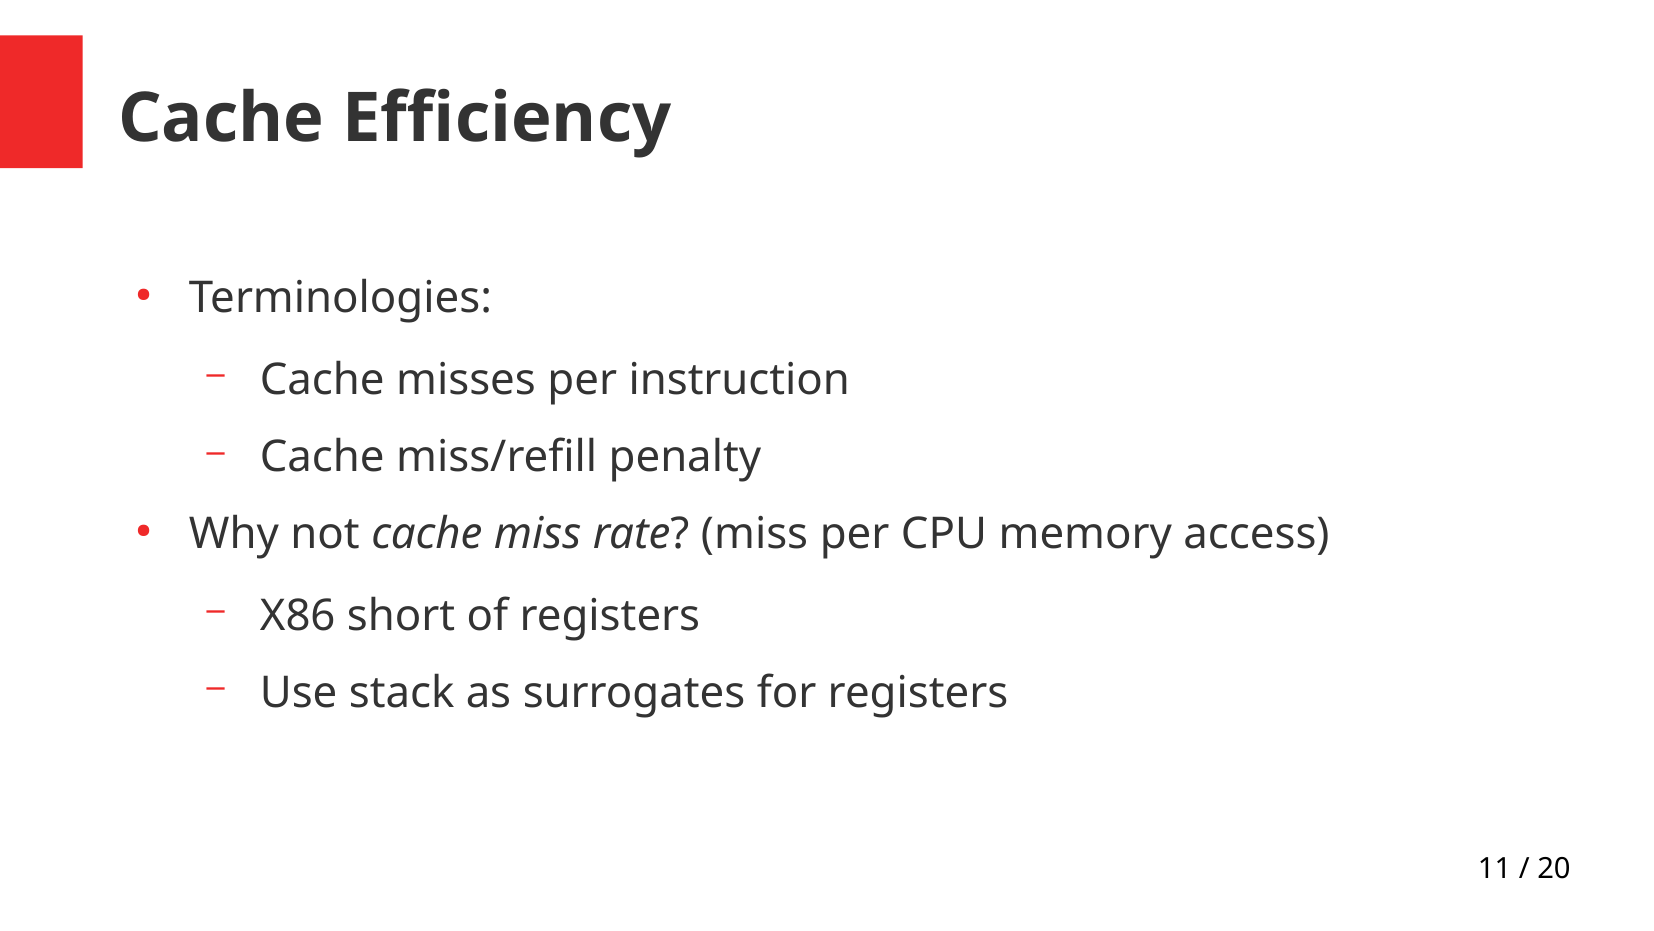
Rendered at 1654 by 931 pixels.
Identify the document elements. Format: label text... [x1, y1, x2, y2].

list Terminologies: Cache misses per instruction Cache miss/refill penalty Why not cache miss rate? (miss per CPU memory access) X86 short of registers Use stack as surrogates for registers [118, 265, 1536, 806]
title Cache Efficiency [118, 36, 1571, 193]
